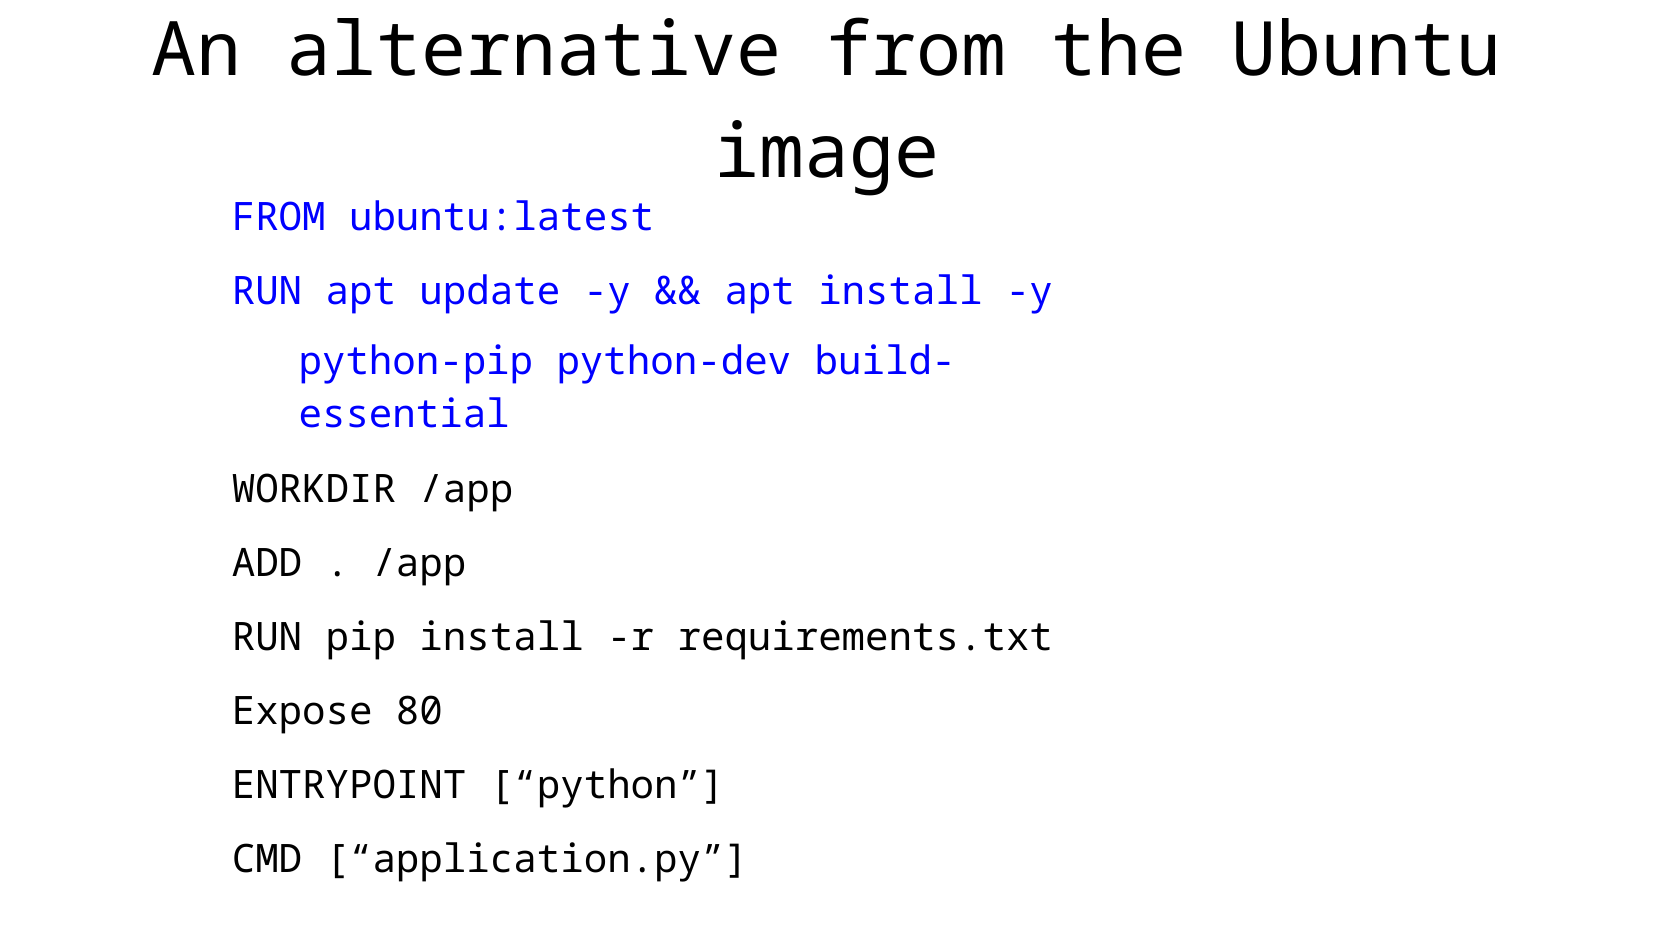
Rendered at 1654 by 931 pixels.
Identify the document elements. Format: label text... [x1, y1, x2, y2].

list FROM ubuntu:latest RUN apt update -y && apt install -y python-pip python-dev build-essential WORKDIR /app ADD . /app RUN pip install -r requirements.txt Expose 80 ENTRYPOINT [“python”] CMD [“application.py”] [165, 188, 1134, 886]
title An alternative from the Ubuntu image [82, 19, 1571, 175]
